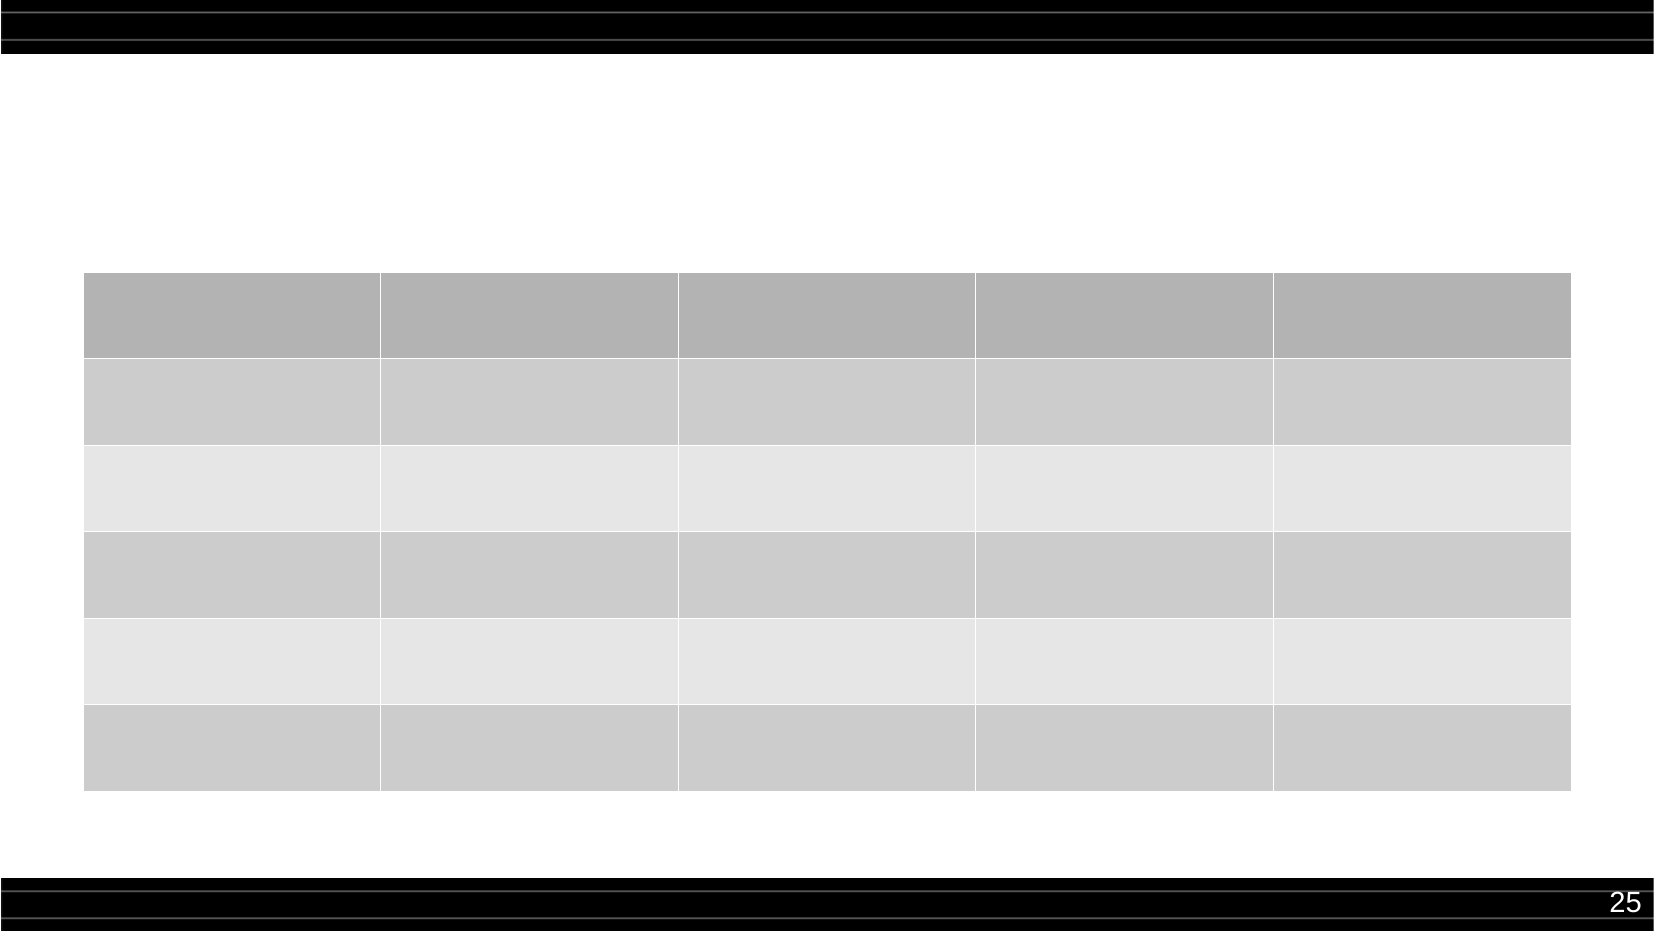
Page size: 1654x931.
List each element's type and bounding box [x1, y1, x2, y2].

table_cell [381, 619, 678, 704]
table_cell [976, 705, 1273, 791]
table_cell [84, 532, 380, 618]
table_cell [381, 446, 678, 531]
table_cell [84, 619, 380, 704]
table_header [381, 273, 678, 358]
table_cell [976, 532, 1273, 618]
table_header [84, 273, 380, 358]
table_cell [84, 446, 380, 531]
table_header [976, 273, 1273, 358]
table_cell [381, 359, 678, 445]
table_cell [679, 359, 975, 445]
table_header [1274, 273, 1571, 358]
table_cell [1274, 705, 1571, 791]
picture [1, 878, 1654, 931]
table_cell [679, 705, 975, 791]
table_cell [679, 532, 975, 618]
picture [1, 0, 1654, 54]
table_cell [1274, 359, 1571, 445]
table_header [679, 273, 975, 358]
table_cell [976, 619, 1273, 704]
table_cell [84, 359, 380, 445]
table_cell [1274, 532, 1571, 618]
table_cell [976, 446, 1273, 531]
table_cell [1274, 619, 1571, 704]
table_cell [976, 359, 1273, 445]
table_cell [679, 446, 975, 531]
table_cell [381, 705, 678, 791]
table_cell [1274, 446, 1571, 531]
table_cell [84, 705, 380, 791]
table_cell [679, 619, 975, 704]
table_cell [381, 532, 678, 618]
